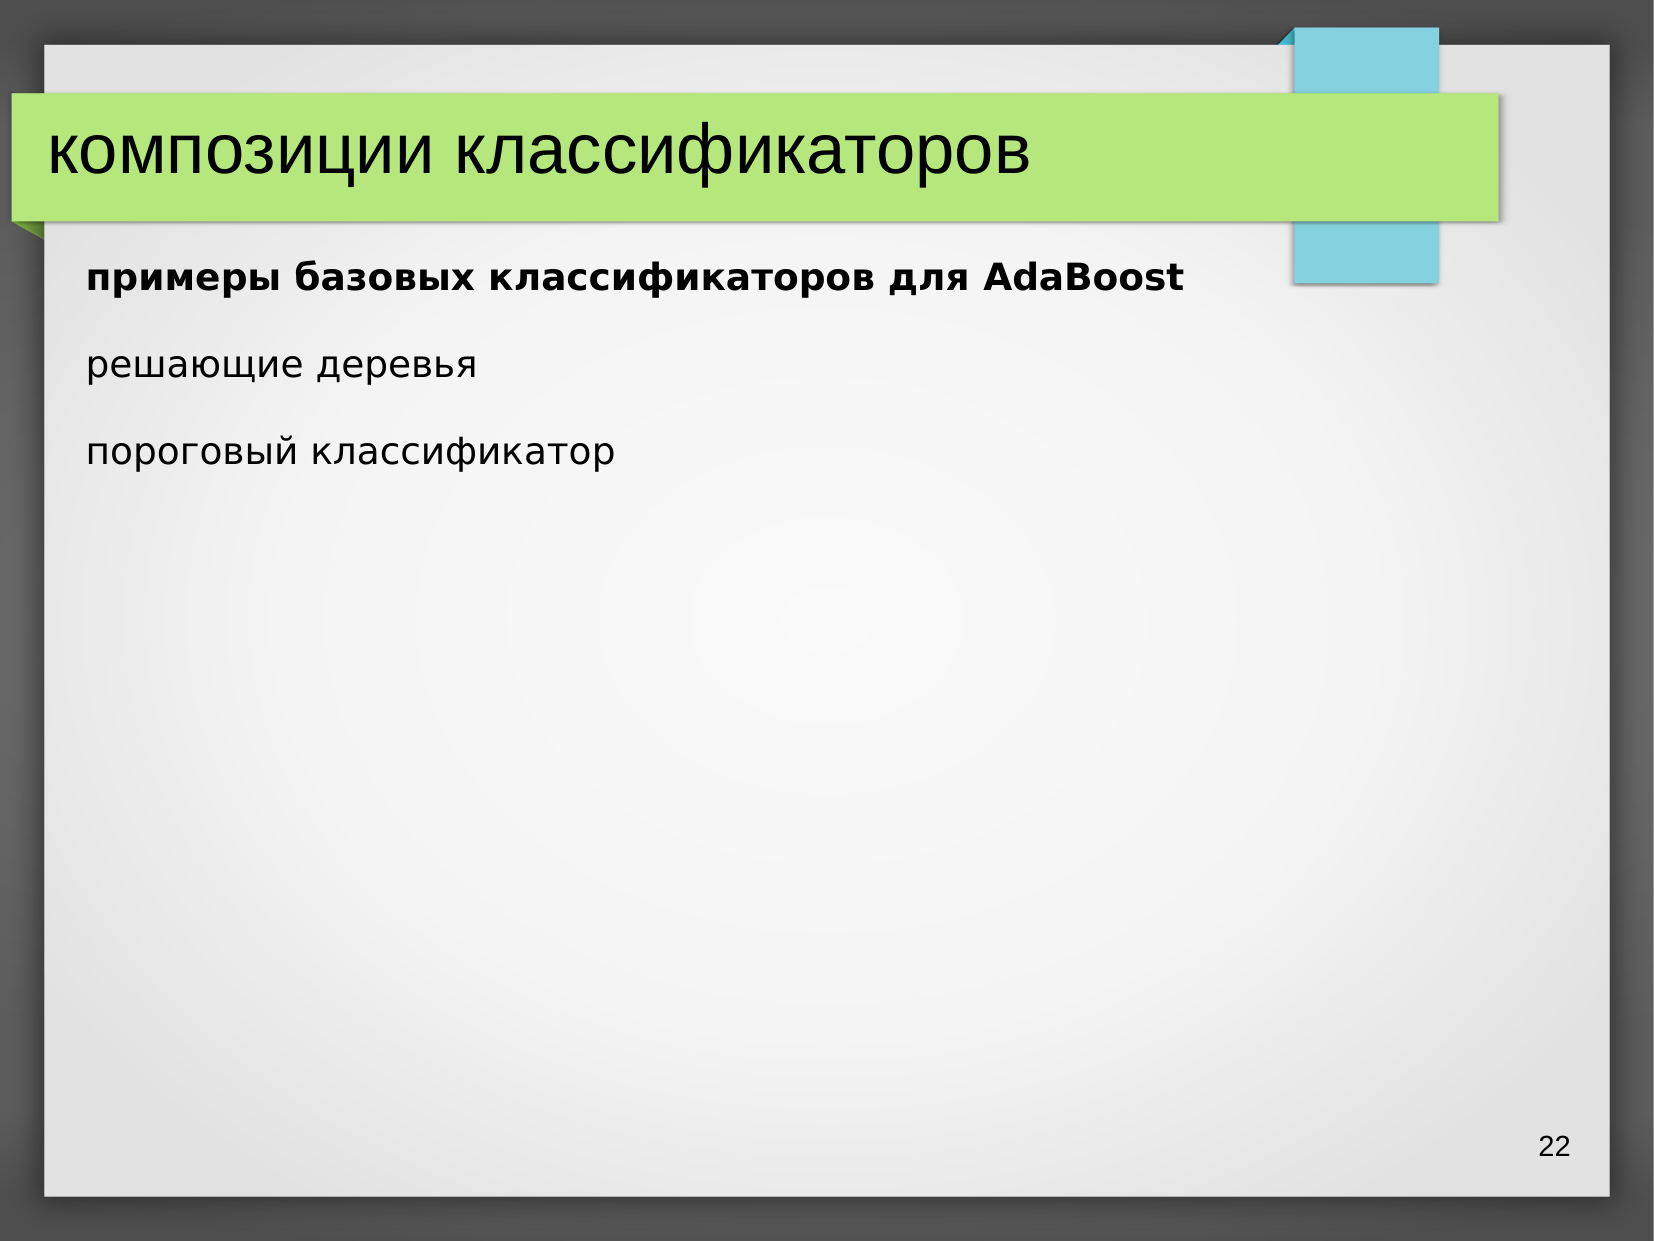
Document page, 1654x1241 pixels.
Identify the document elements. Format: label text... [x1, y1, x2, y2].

title композиции классификаторов [47, 109, 1501, 189]
picture [0, 0, 1654, 1241]
text_box примеры базовых классификаторов для AdaBoost решающие деревья пороговый классификатор [70, 248, 1264, 508]
